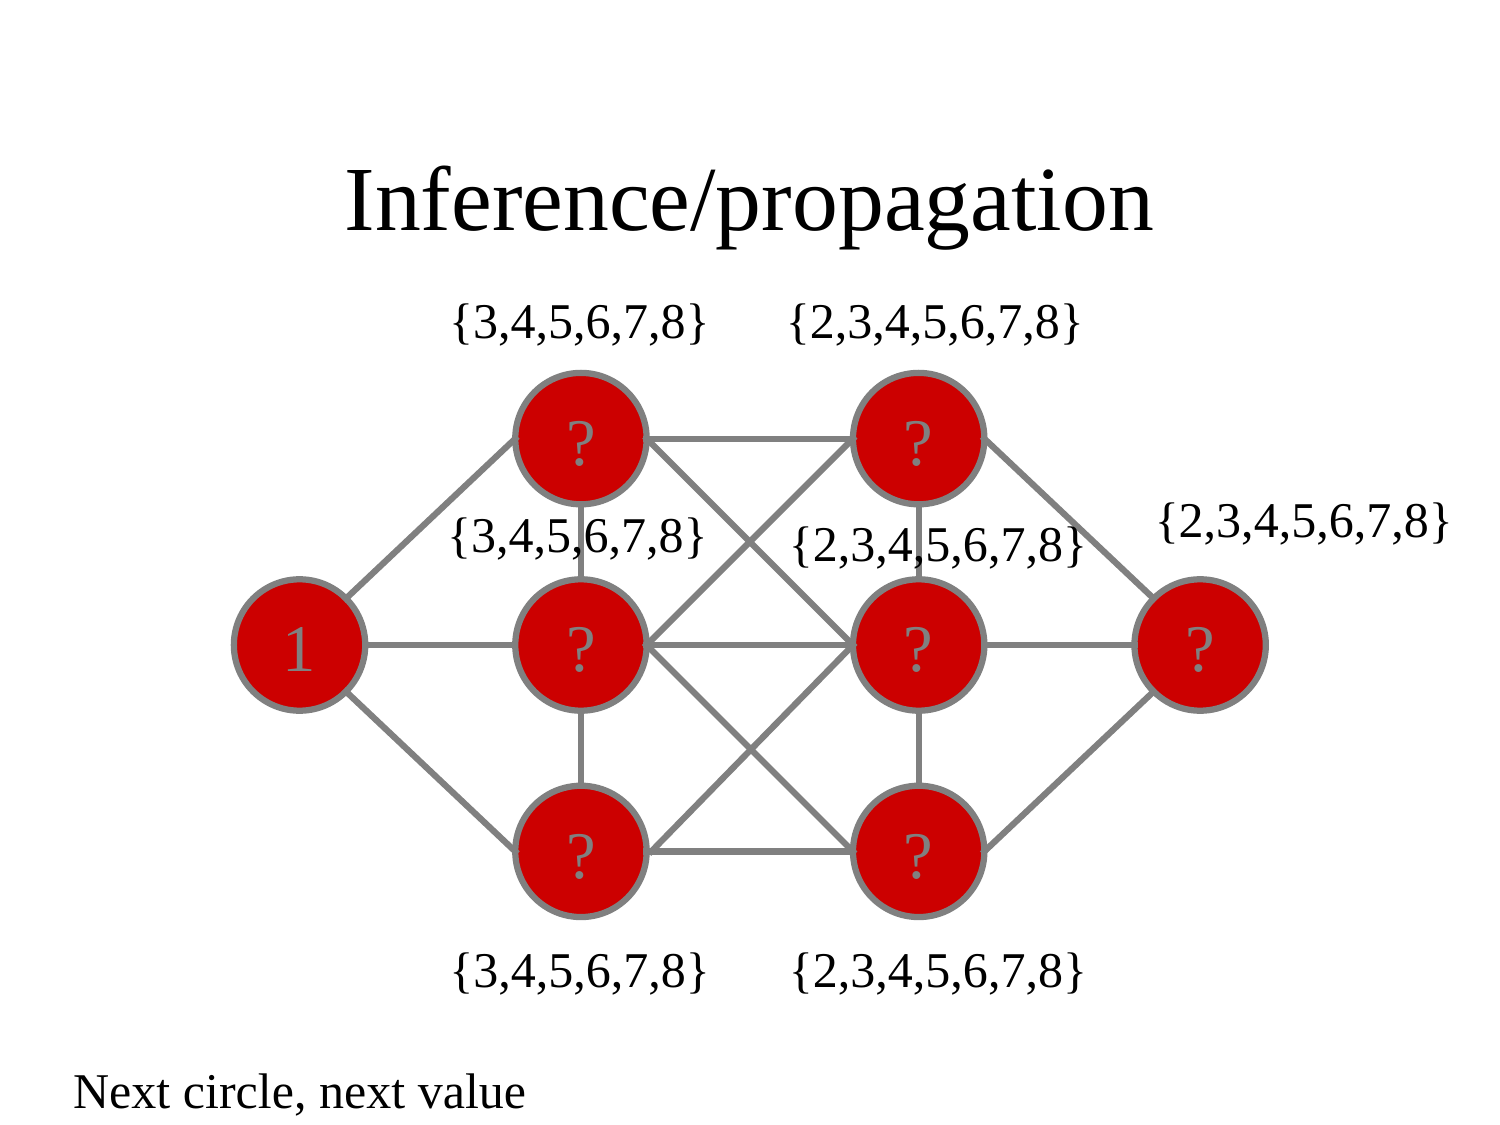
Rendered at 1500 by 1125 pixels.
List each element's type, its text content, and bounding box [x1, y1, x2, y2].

text_box {3,4,5,6,7,8} [434, 280, 810, 356]
text_box {2,3,4,5,6,7,8} [774, 929, 1150, 1006]
text_box {3,4,5,6,7,8} [432, 494, 808, 571]
text_box {2,3,4,5,6,7,8} [1140, 479, 1500, 556]
text_box 1 [233, 579, 366, 711]
text_box ? [515, 372, 647, 494]
text_box ? [853, 785, 985, 918]
text_box {2,3,4,5,6,7,8} [810, 280, 1147, 356]
text_box Next circle, next value [58, 1050, 542, 1125]
text_box {3,4,5,6,7,8} [434, 929, 774, 1006]
text_box ? [515, 785, 647, 918]
text_box ? [853, 580, 985, 711]
text_box ? [853, 372, 985, 503]
title Inference/propagation [112, 99, 1388, 288]
text_box ? [1134, 579, 1266, 711]
text_box ? [515, 579, 647, 711]
text_box {2,3,4,5,6,7,8} [774, 503, 1150, 580]
